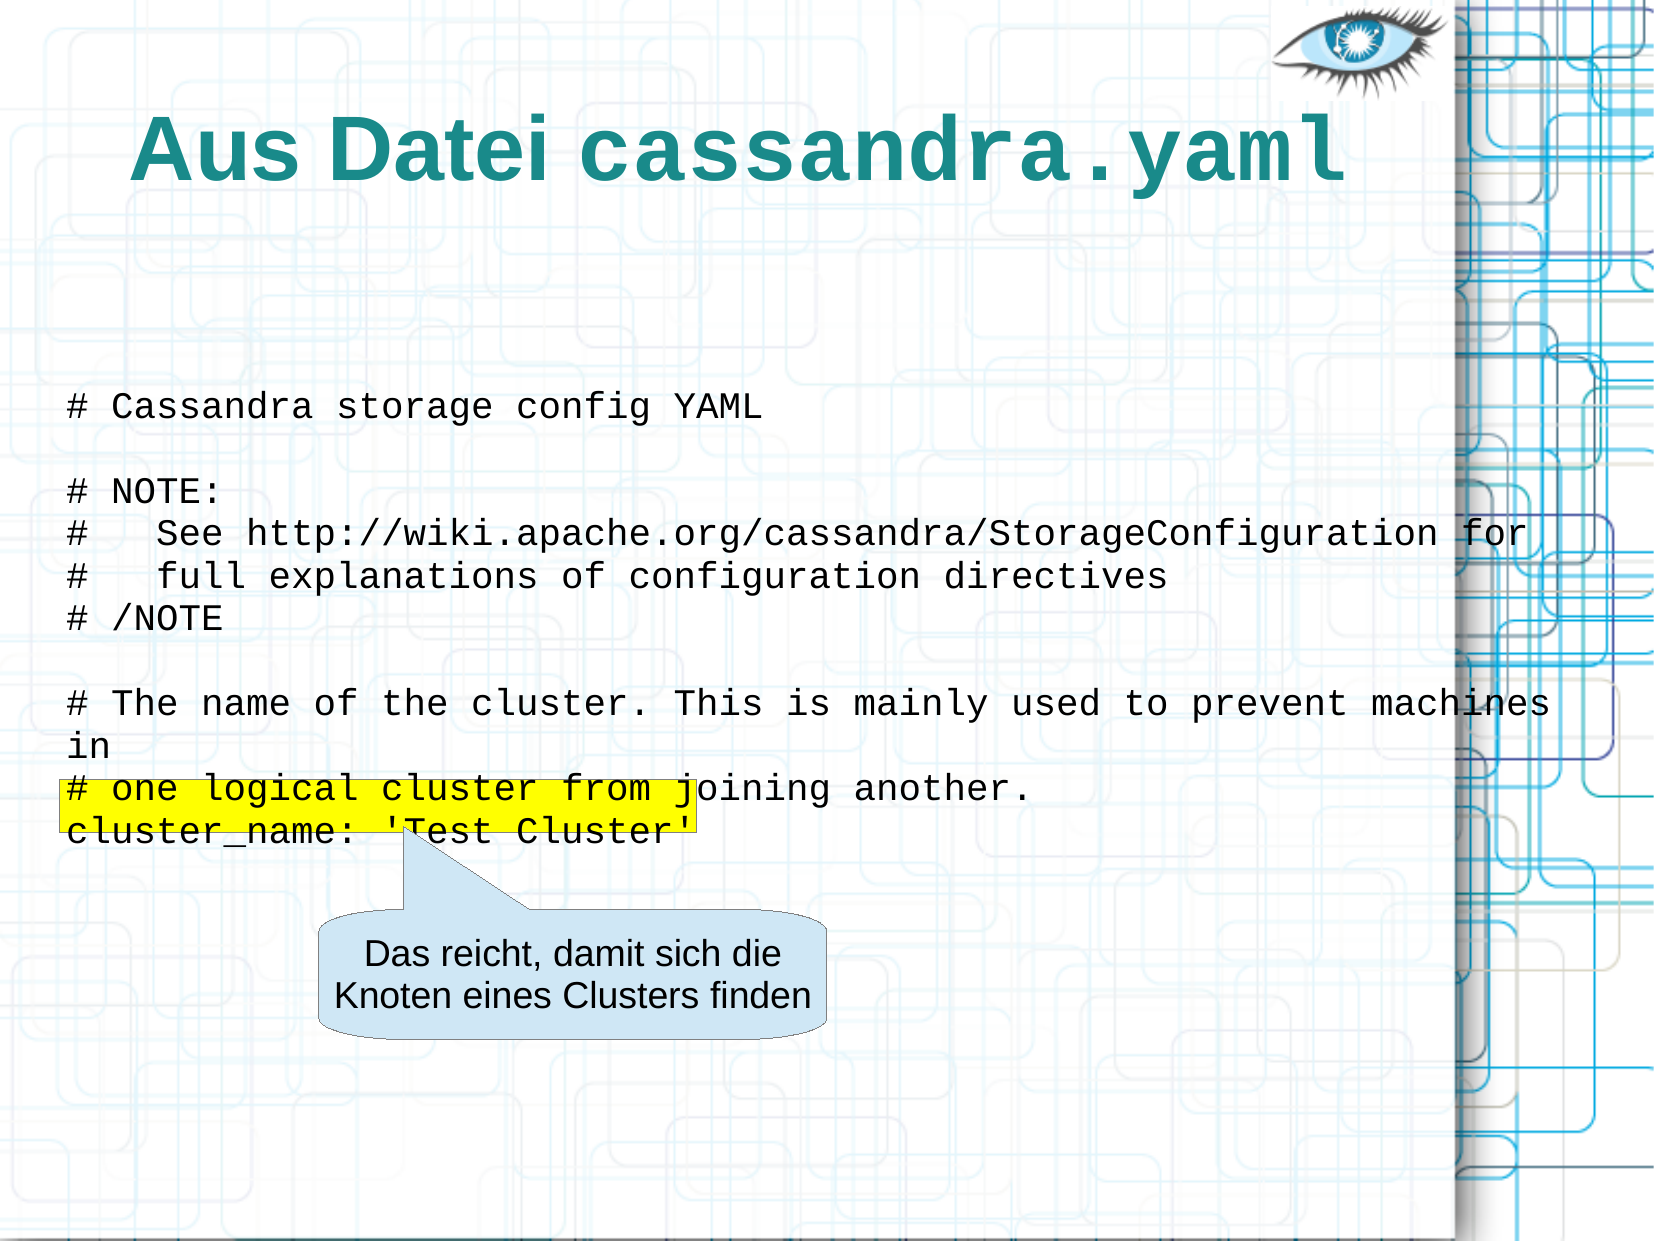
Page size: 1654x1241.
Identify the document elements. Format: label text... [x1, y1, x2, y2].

picture [0, 0, 1654, 1241]
text_box Das reicht, damit sich die Knoten eines Clusters finden [318, 826, 827, 1040]
title Aus Datei cassandra.yaml [59, 49, 1418, 257]
text_box # Cassandra storage config YAML # NOTE: # See http://wiki.apache.org/cassandra/StorageConfiguration for # full explanations of configuration directives # /NOTE # The name of the cluster. This is mainly used to prevent machines in # one logical cluster from joining another. cluster_name: 'Test Cluster' [51, 379, 1571, 833]
